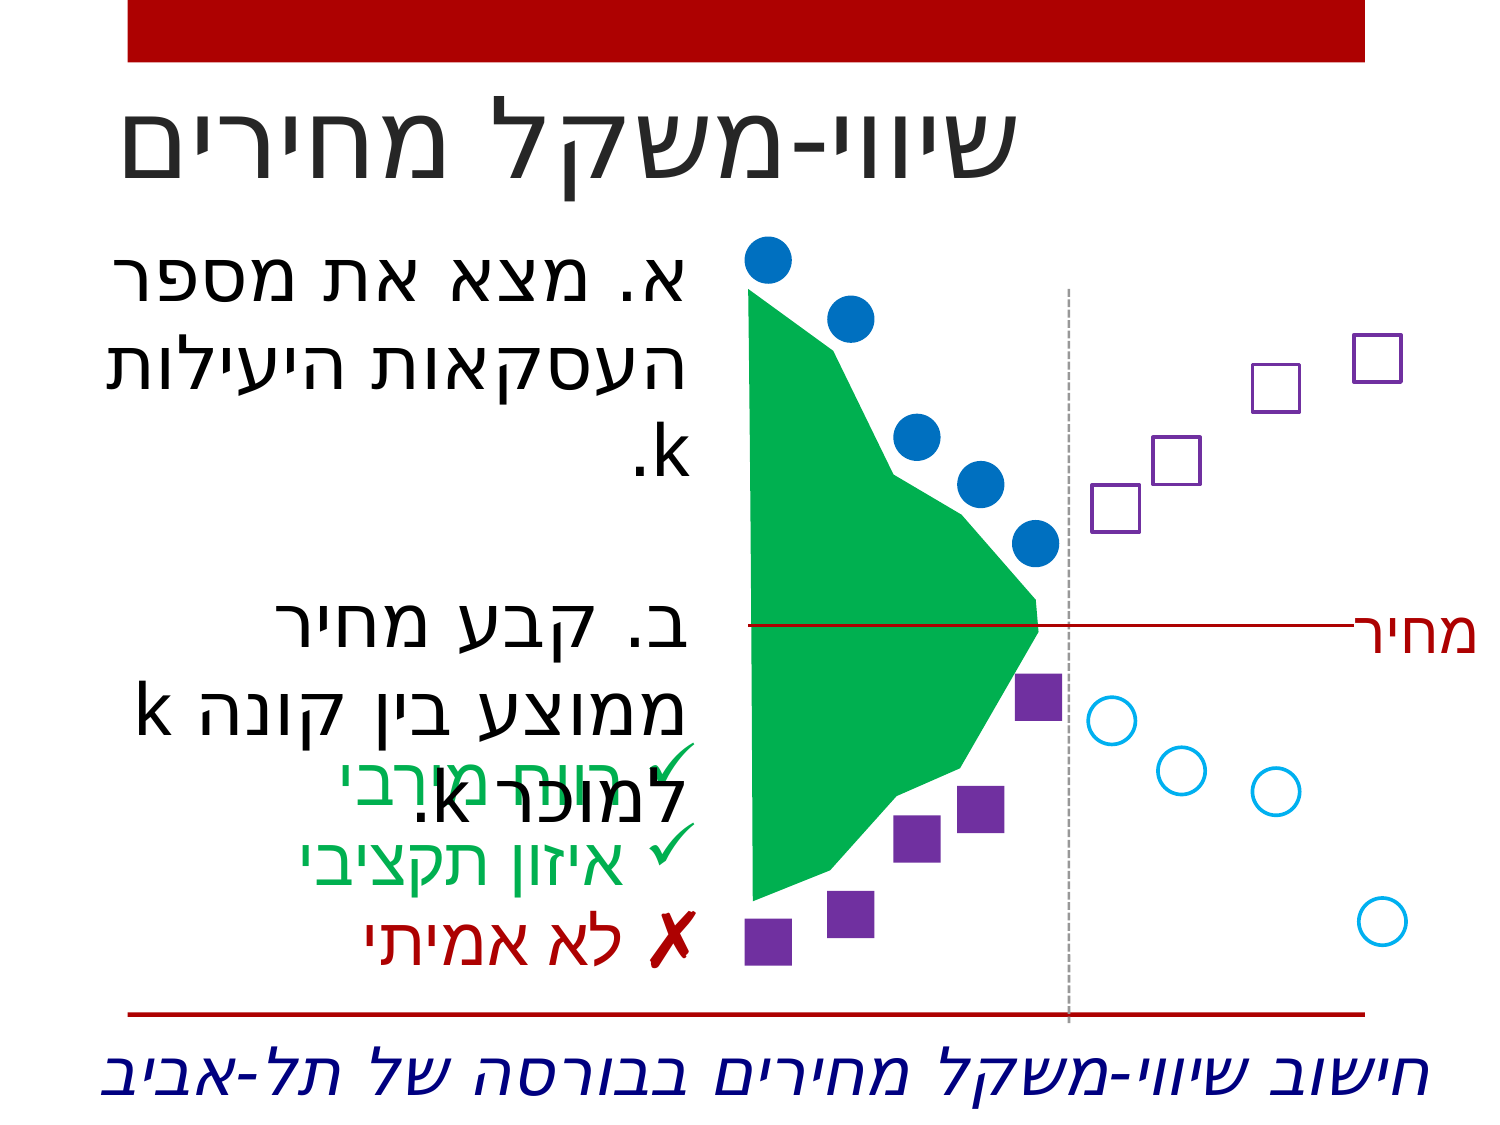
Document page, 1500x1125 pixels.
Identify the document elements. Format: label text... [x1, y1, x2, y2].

text_box [744, 236, 792, 284]
text_box א. מצא את מספר העסקאות היעילות k. ב. קבע מחיר ממוצע בין קונה k למוכר k. [75, 224, 706, 667]
picture [0, 0, 1500, 1125]
text_box [744, 918, 792, 966]
text_box [893, 413, 941, 461]
text_box רווח מירבי איזון תקציבי לא אמיתי [119, 731, 715, 987]
text_box מחיר [1339, 587, 1494, 673]
title שיווי-משקל מחירים [100, 0, 1500, 209]
text_box [957, 785, 1005, 834]
text_box [827, 295, 875, 343]
text_box [1012, 519, 1060, 568]
text_box [893, 815, 941, 863]
text_box [748, 288, 1038, 624]
text_box [957, 460, 1005, 509]
text_box [751, 627, 1063, 902]
text_box חישוב שיווי-משקל מחירים בבורסה של תל-אביב [60, 1026, 1471, 1125]
text_box [827, 890, 875, 939]
